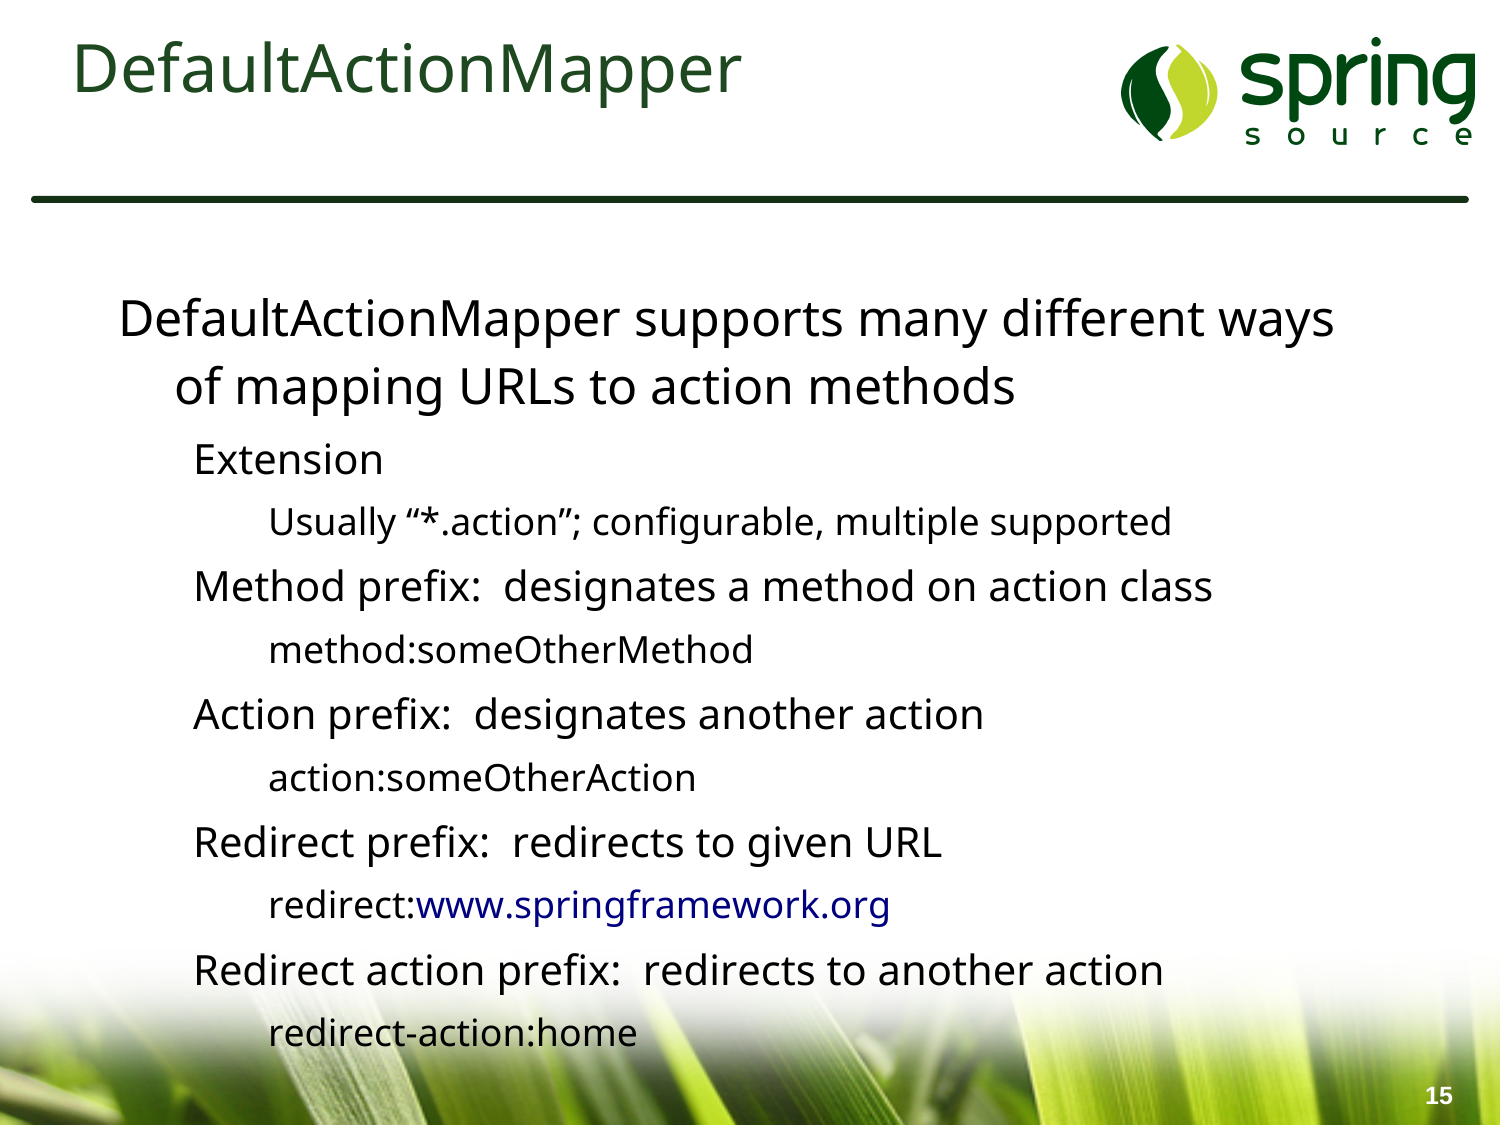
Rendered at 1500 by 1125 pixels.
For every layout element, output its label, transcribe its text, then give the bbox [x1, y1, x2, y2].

picture [0, 944, 1500, 1125]
picture [1121, 37, 1475, 145]
list DefaultActionMapper supports many different ways of mapping URLs to action methods Extension Usually “*.action”; configurable, multiple supported Method prefix: designates a method on action class method:someOtherMethod Action prefix: designates another action action:someOtherAction Redirect prefix: redirects to given URL redirect:www.springframework.org Redirect action prefix: redirects to another action redirect-action:home [103, 275, 1394, 992]
title DefaultActionMapper [56, 13, 1089, 176]
